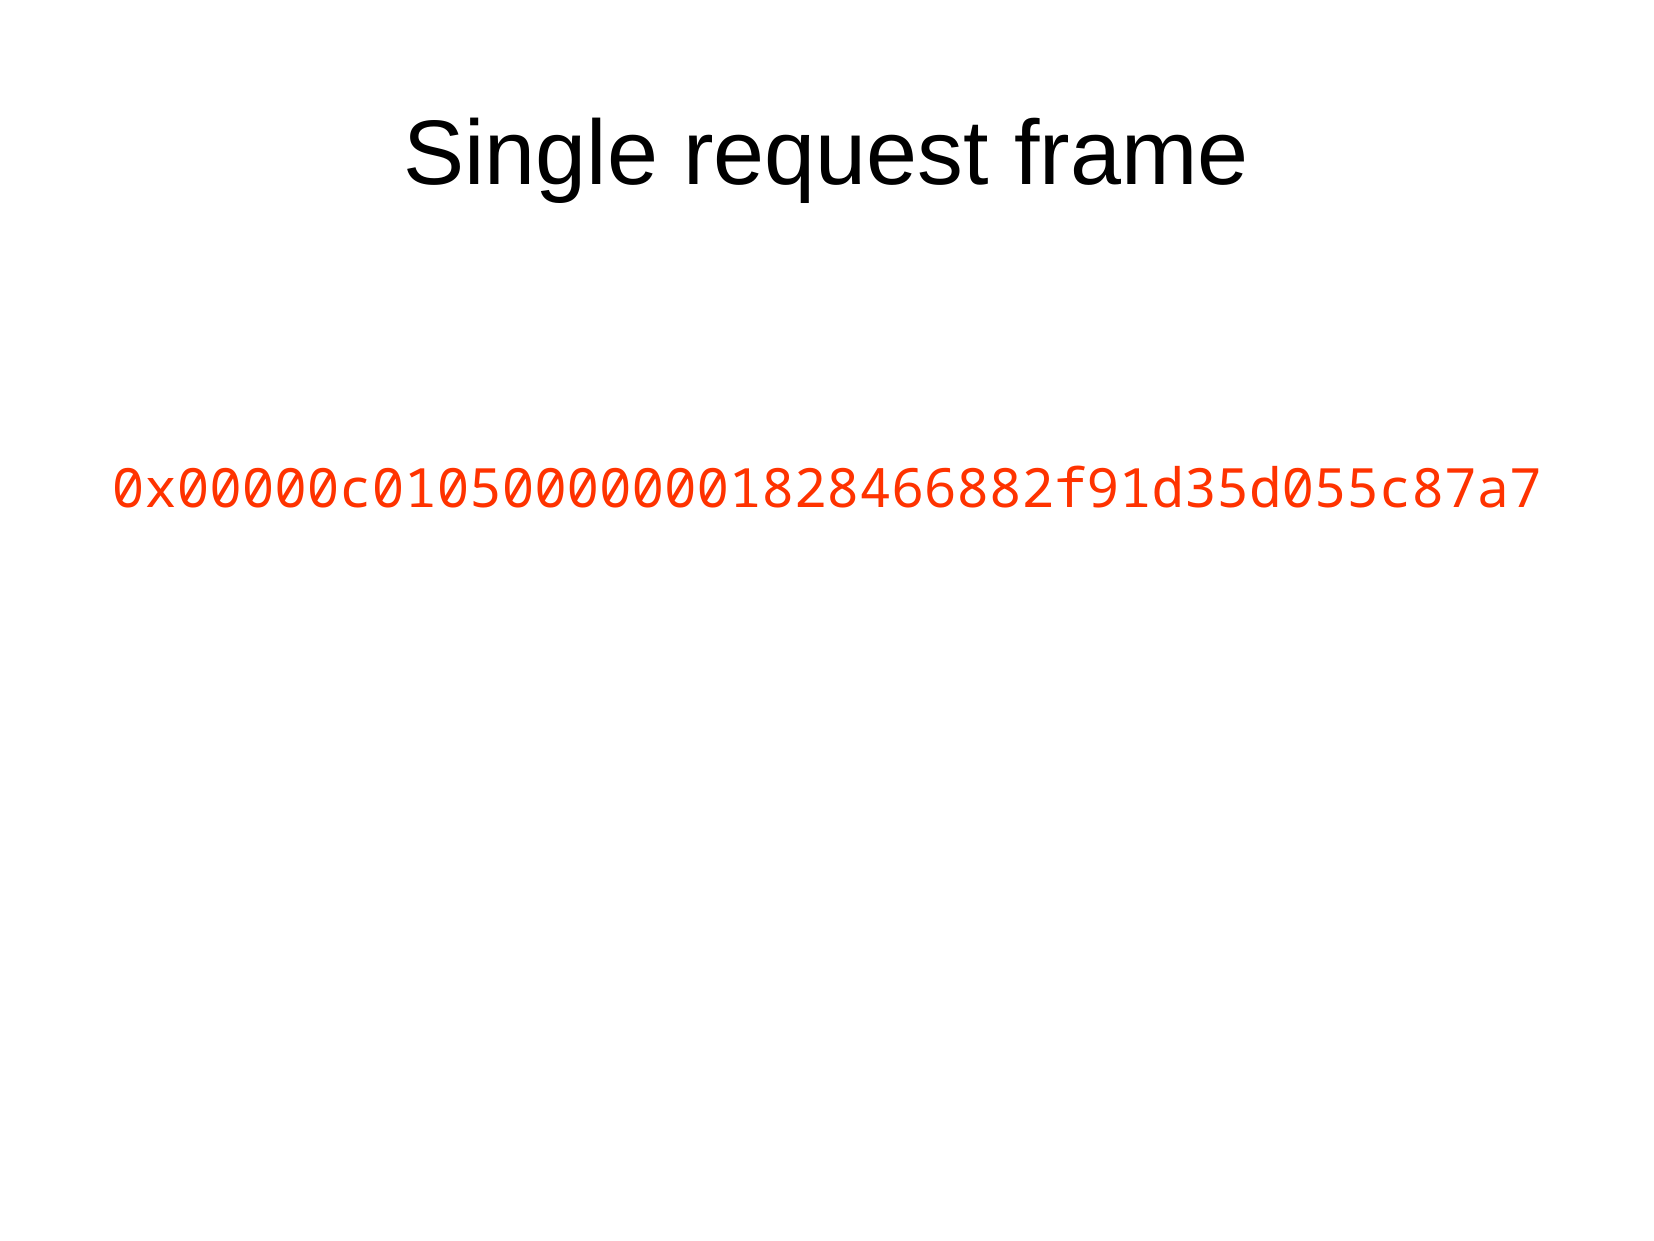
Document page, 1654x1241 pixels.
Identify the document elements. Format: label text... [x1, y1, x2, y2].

title Single request frame [82, 49, 1571, 257]
list 0x00000c010500000001828466882f91d35d055c87a7 [82, 450, 1571, 1109]
